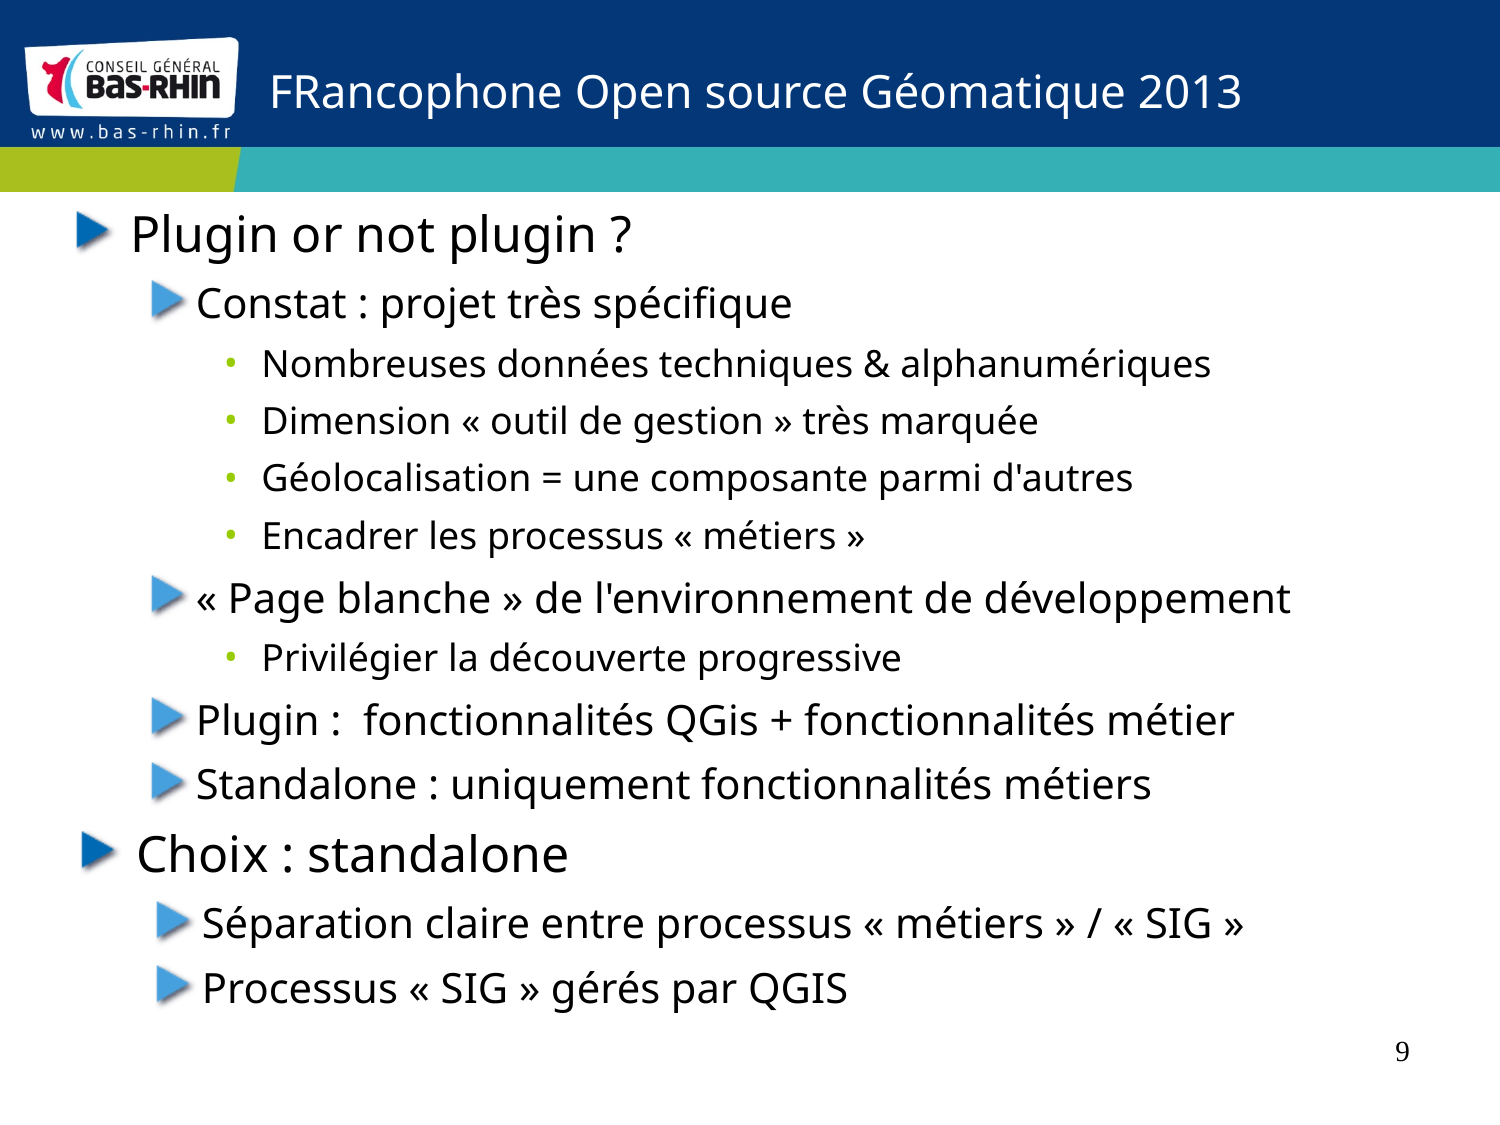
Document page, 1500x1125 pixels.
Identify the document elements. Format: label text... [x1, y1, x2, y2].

list Choix : standalone Séparation claire entre processus « métiers » / « SIG » Processus « SIG » gérés par QGIS [64, 815, 1415, 1084]
title FRancophone Open source Géomatique 2013 [253, 30, 1471, 149]
list Plugin or not plugin ? Constat : projet très spécifique Nombreuses données techniques & alphanumériques Dimension « outil de gestion » très marquée Géolocalisation = une composante parmi d'autres Encadrer les processus « métiers » « Page blanche » de l'environnement de développement Privilégier la découverte progressive Plugin : fonctionnalités QGis + fonctionnalités métier Standalone : uniquement fonctionnalités métiers [59, 194, 1410, 875]
picture [0, 0, 1500, 192]
